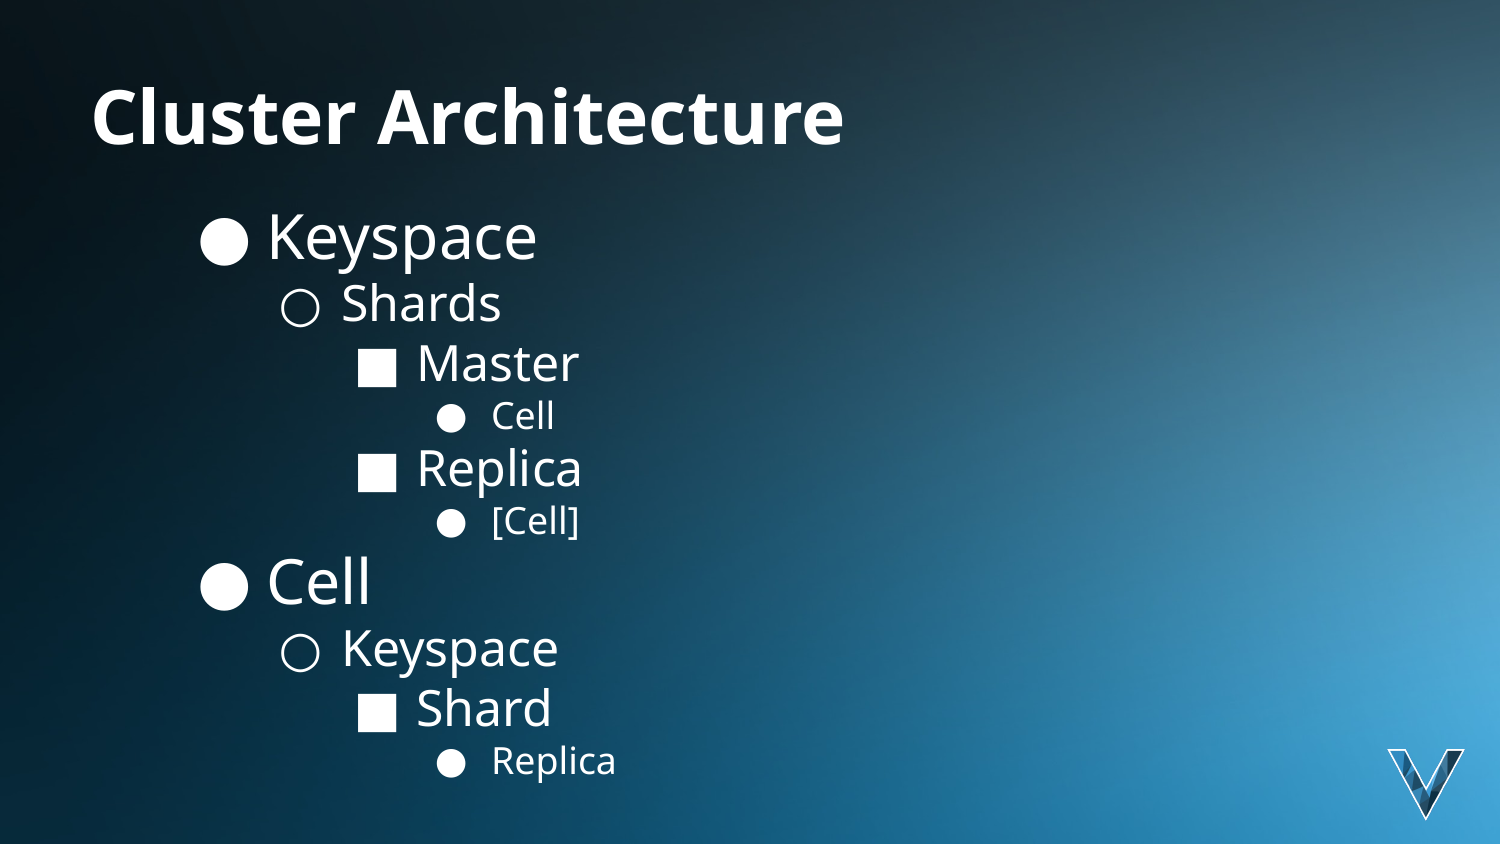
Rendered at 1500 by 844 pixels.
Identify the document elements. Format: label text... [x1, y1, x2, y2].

list Keyspace Shards Master Cell Replica [Cell] Cell Keyspace Shard Replica [175, 181, 1452, 764]
picture [0, 0, 1500, 844]
title Cluster Architecture [75, 33, 1425, 175]
